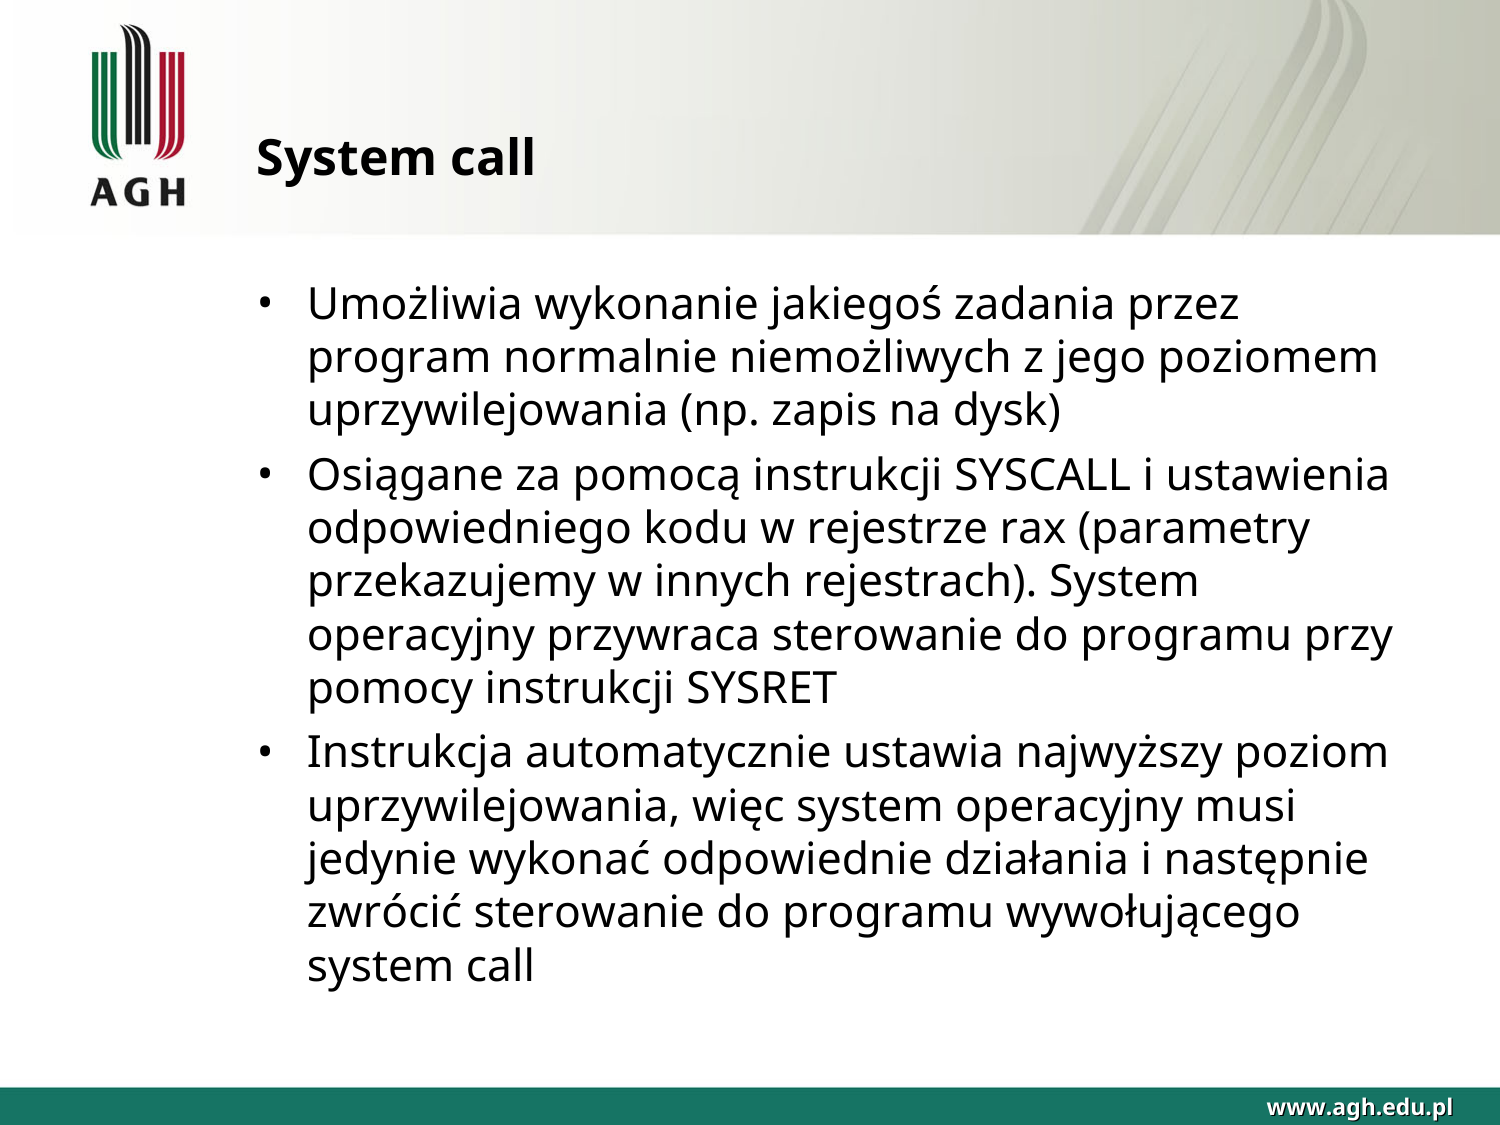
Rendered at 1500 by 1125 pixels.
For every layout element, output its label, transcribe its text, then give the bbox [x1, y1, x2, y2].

text_box www.agh.edu.pl [1251, 1084, 1500, 1125]
picture [0, 0, 1500, 1125]
title System call [242, 78, 1425, 233]
list Umożliwia wykonanie jakiegoś zadania przez program normalnie niemożliwych z jego poziomem uprzywilejowania (np. zapis na dysk) Osiągane za pomocą instrukcji SYSCALL i ustawienia odpowiedniego kodu w rejestrze rax (parametry przekazujemy w innych rejestrach). System operacyjny przywraca sterowanie do programu przy pomocy instrukcji SYSRET Instrukcja automatycznie ustawia najwyższy poziom uprzywilejowania, więc system operacyjny musi jedynie wykonać odpowiednie działania i następnie zwrócić sterowanie do programu wywołującego system call [242, 267, 1425, 1005]
